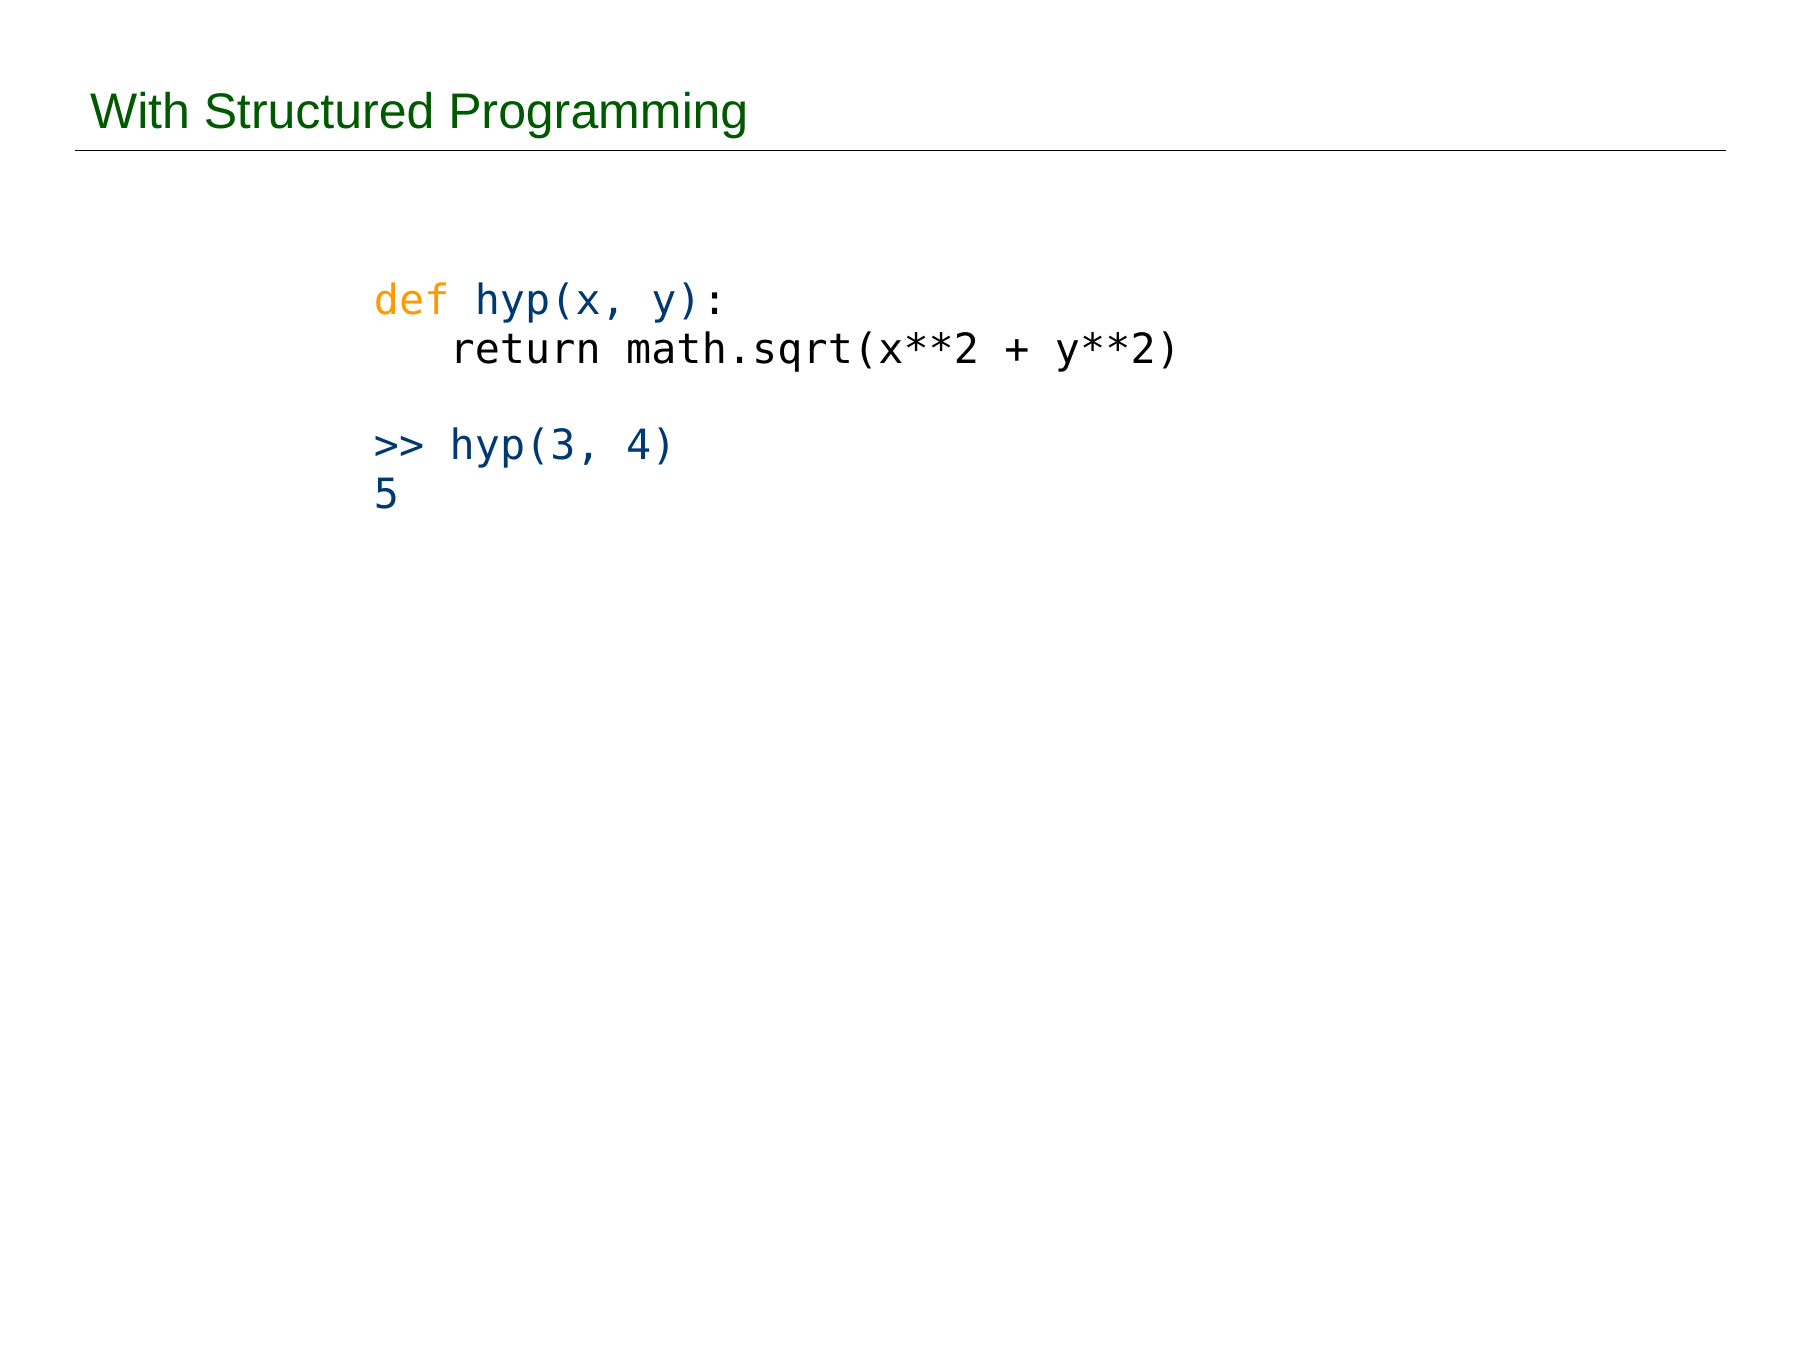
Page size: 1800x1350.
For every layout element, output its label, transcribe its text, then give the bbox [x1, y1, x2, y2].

title With Structured Programming [90, 38, 1710, 147]
text_box def hyp(x, y): return math.sqrt(x**2 + y**2) >> hyp(3, 4) 5 [359, 268, 1800, 1080]
